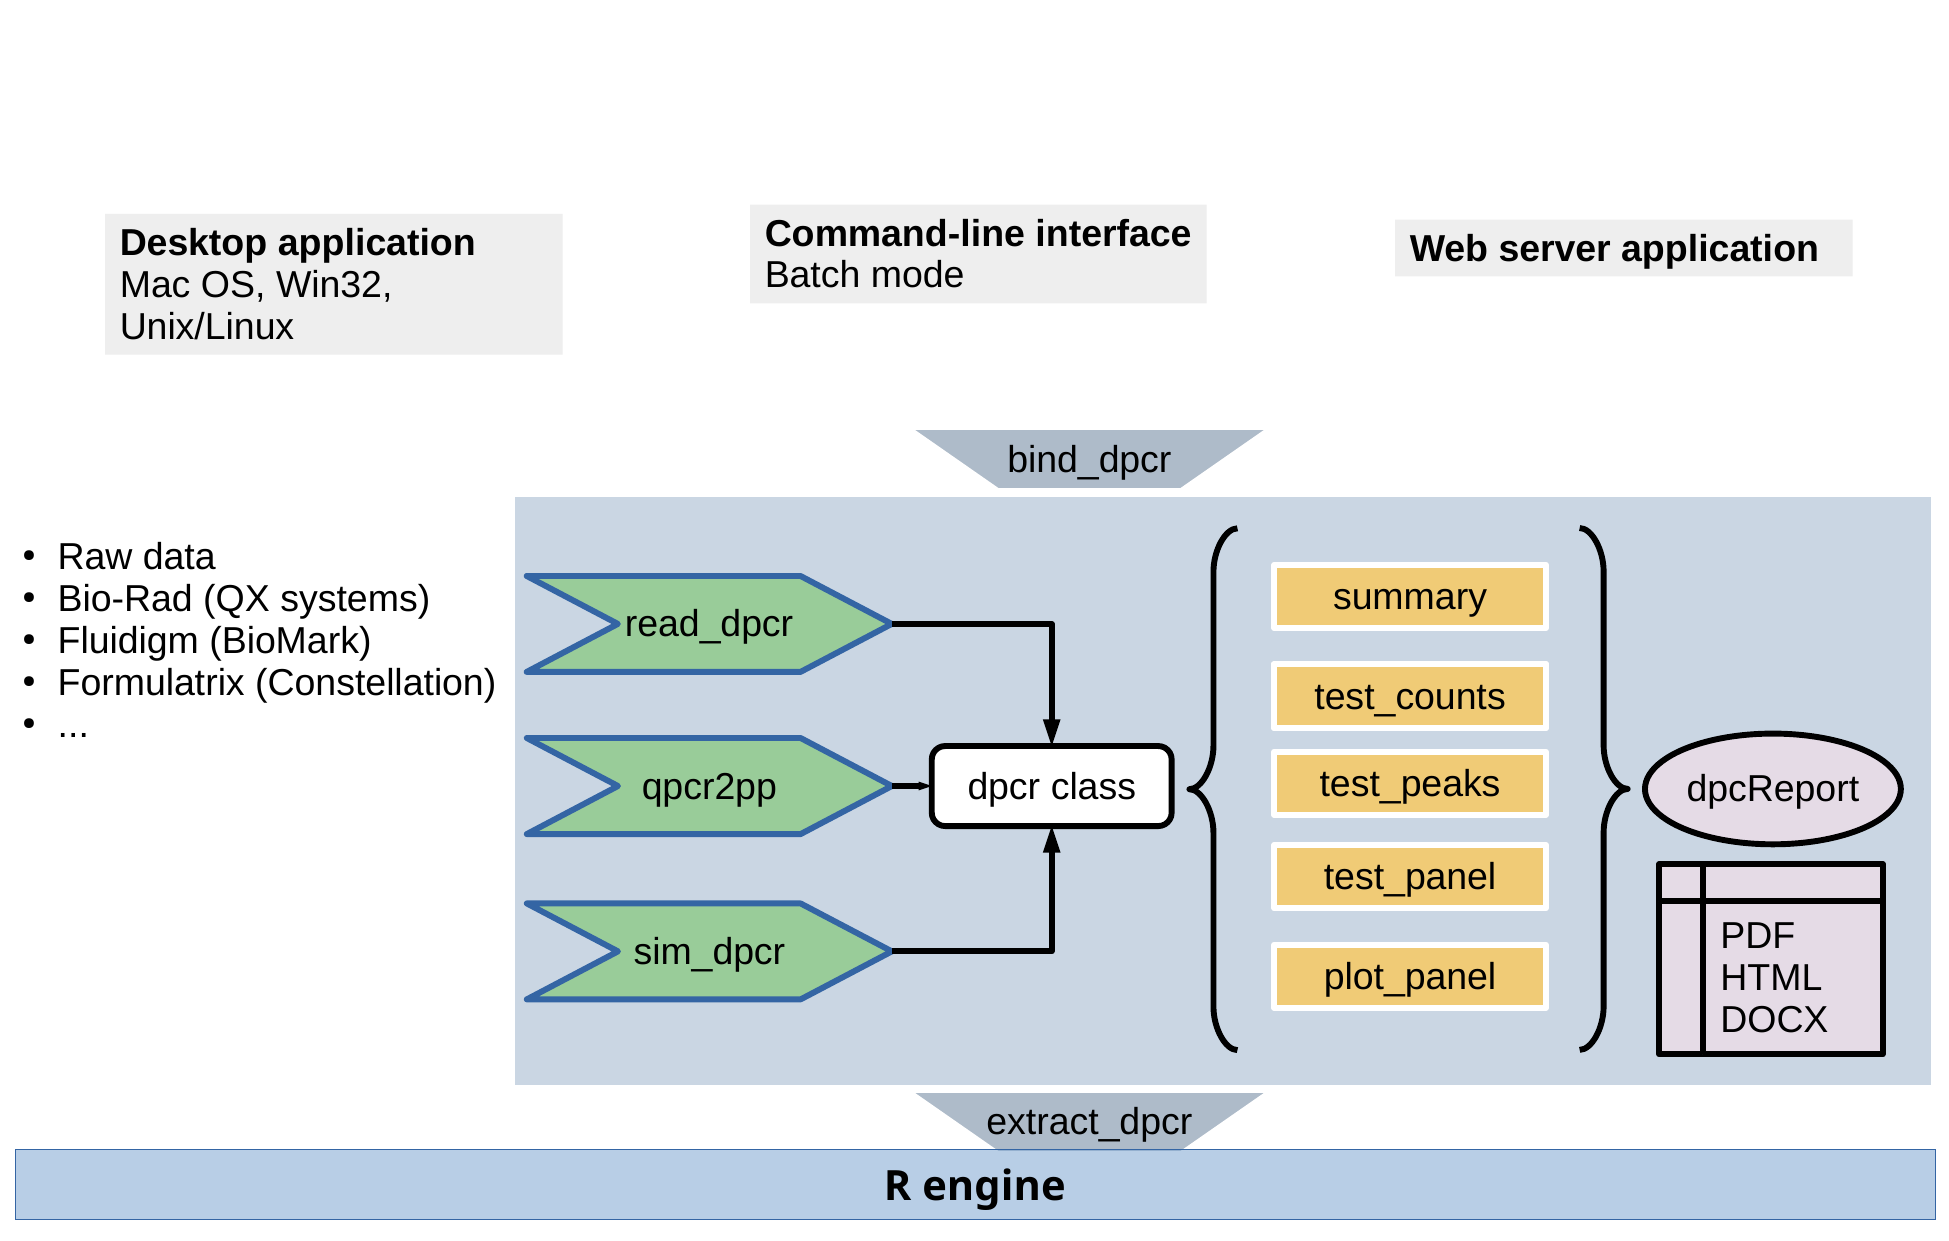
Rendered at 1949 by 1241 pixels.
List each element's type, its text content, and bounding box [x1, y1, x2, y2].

text_box [545, 587, 616, 661]
text_box PDF HTML DOCX [1658, 864, 1883, 1055]
text_box Web server application [1395, 219, 1853, 277]
text_box R engine [15, 1149, 1936, 1220]
text_box [545, 625, 1051, 785]
text_box Command-line interface Batch mode [750, 204, 1207, 304]
text_box test_panel [1274, 844, 1547, 909]
text_box sim_dpcr [526, 903, 892, 1000]
text_box dpcReport [1644, 733, 1901, 845]
text_box test_peaks [1274, 751, 1547, 815]
text_box summary [1274, 564, 1547, 629]
text_box dpcr class [931, 746, 1172, 827]
text_box extract_dpcr [905, 1089, 1274, 1149]
text_box read_dpcr [545, 575, 892, 672]
text_box Desktop application Mac OS, Win32, Unix/Linux [105, 213, 563, 355]
text_box plot_panel [1274, 944, 1547, 1008]
text_box qpcr2pp [526, 738, 892, 835]
text_box [514, 496, 1932, 1086]
text_box Raw data Bio-Rad (QX systems) Fluidigm (BioMark) Formulatrix (Constellation) ... [7, 528, 545, 768]
text_box test_counts [1274, 664, 1547, 728]
text_box bind_dpcr [905, 427, 1274, 491]
